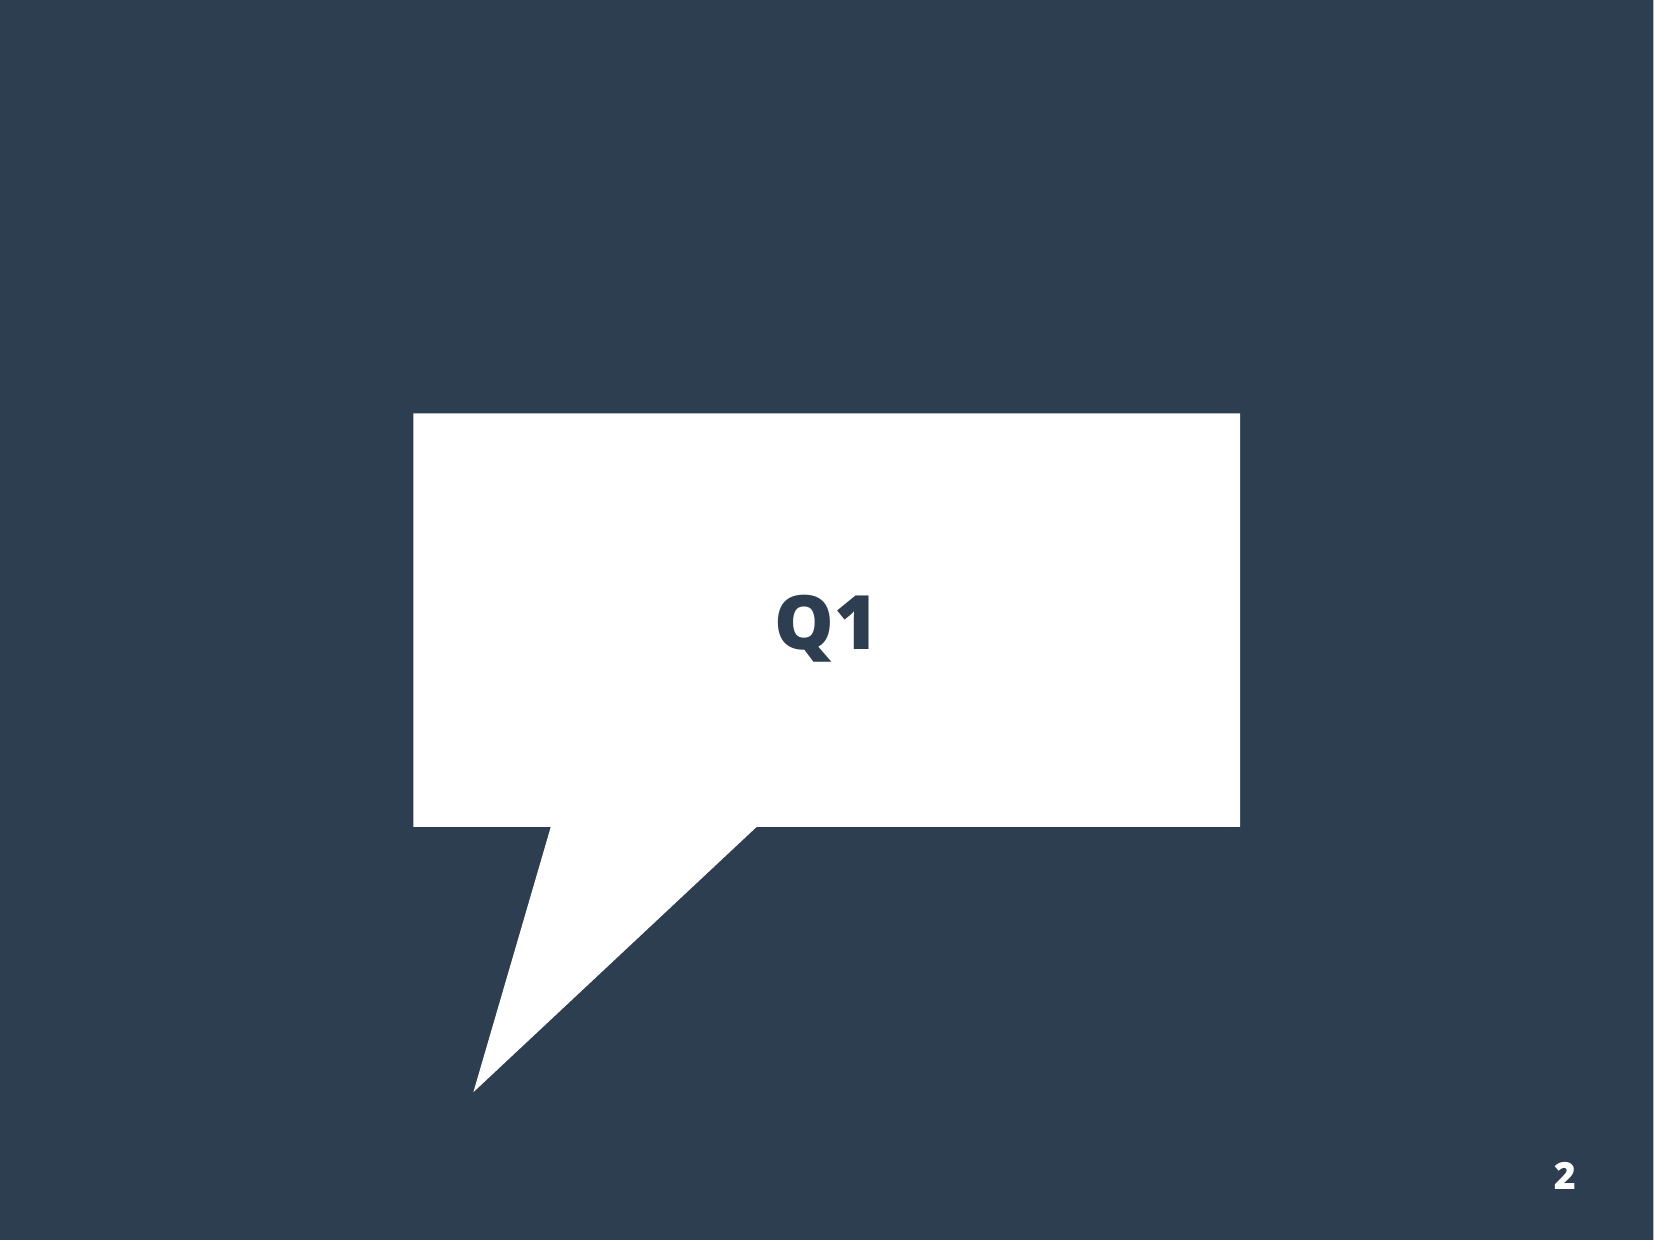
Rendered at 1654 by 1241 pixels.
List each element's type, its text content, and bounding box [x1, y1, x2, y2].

title Q1 [442, 442, 1211, 798]
